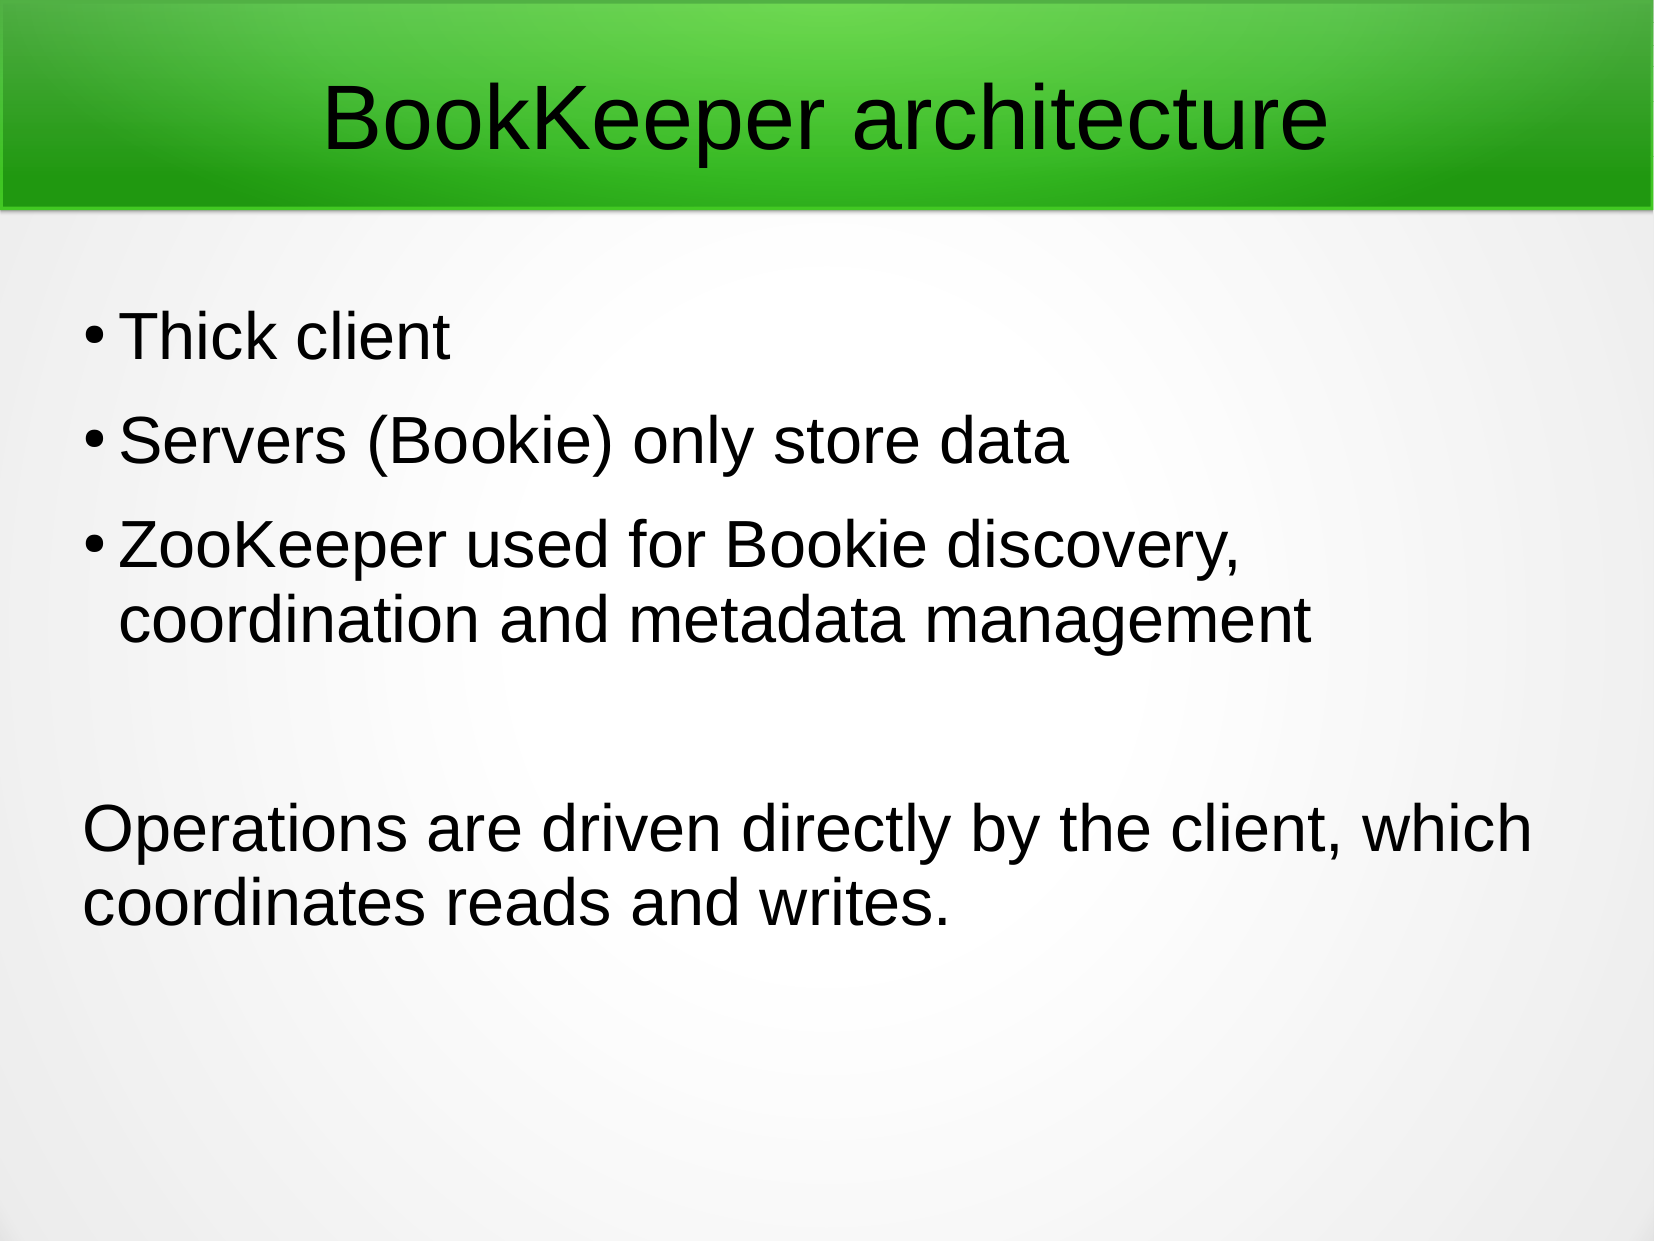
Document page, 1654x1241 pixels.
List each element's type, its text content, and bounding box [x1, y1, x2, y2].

title BookKeeper architecture [82, 47, 1571, 189]
list Thick client Servers (Bookie) only store data ZooKeeper used for Bookie discovery, coordination and metadata management Operations are driven directly by the client, which coordinates reads and writes. [82, 299, 1571, 1019]
